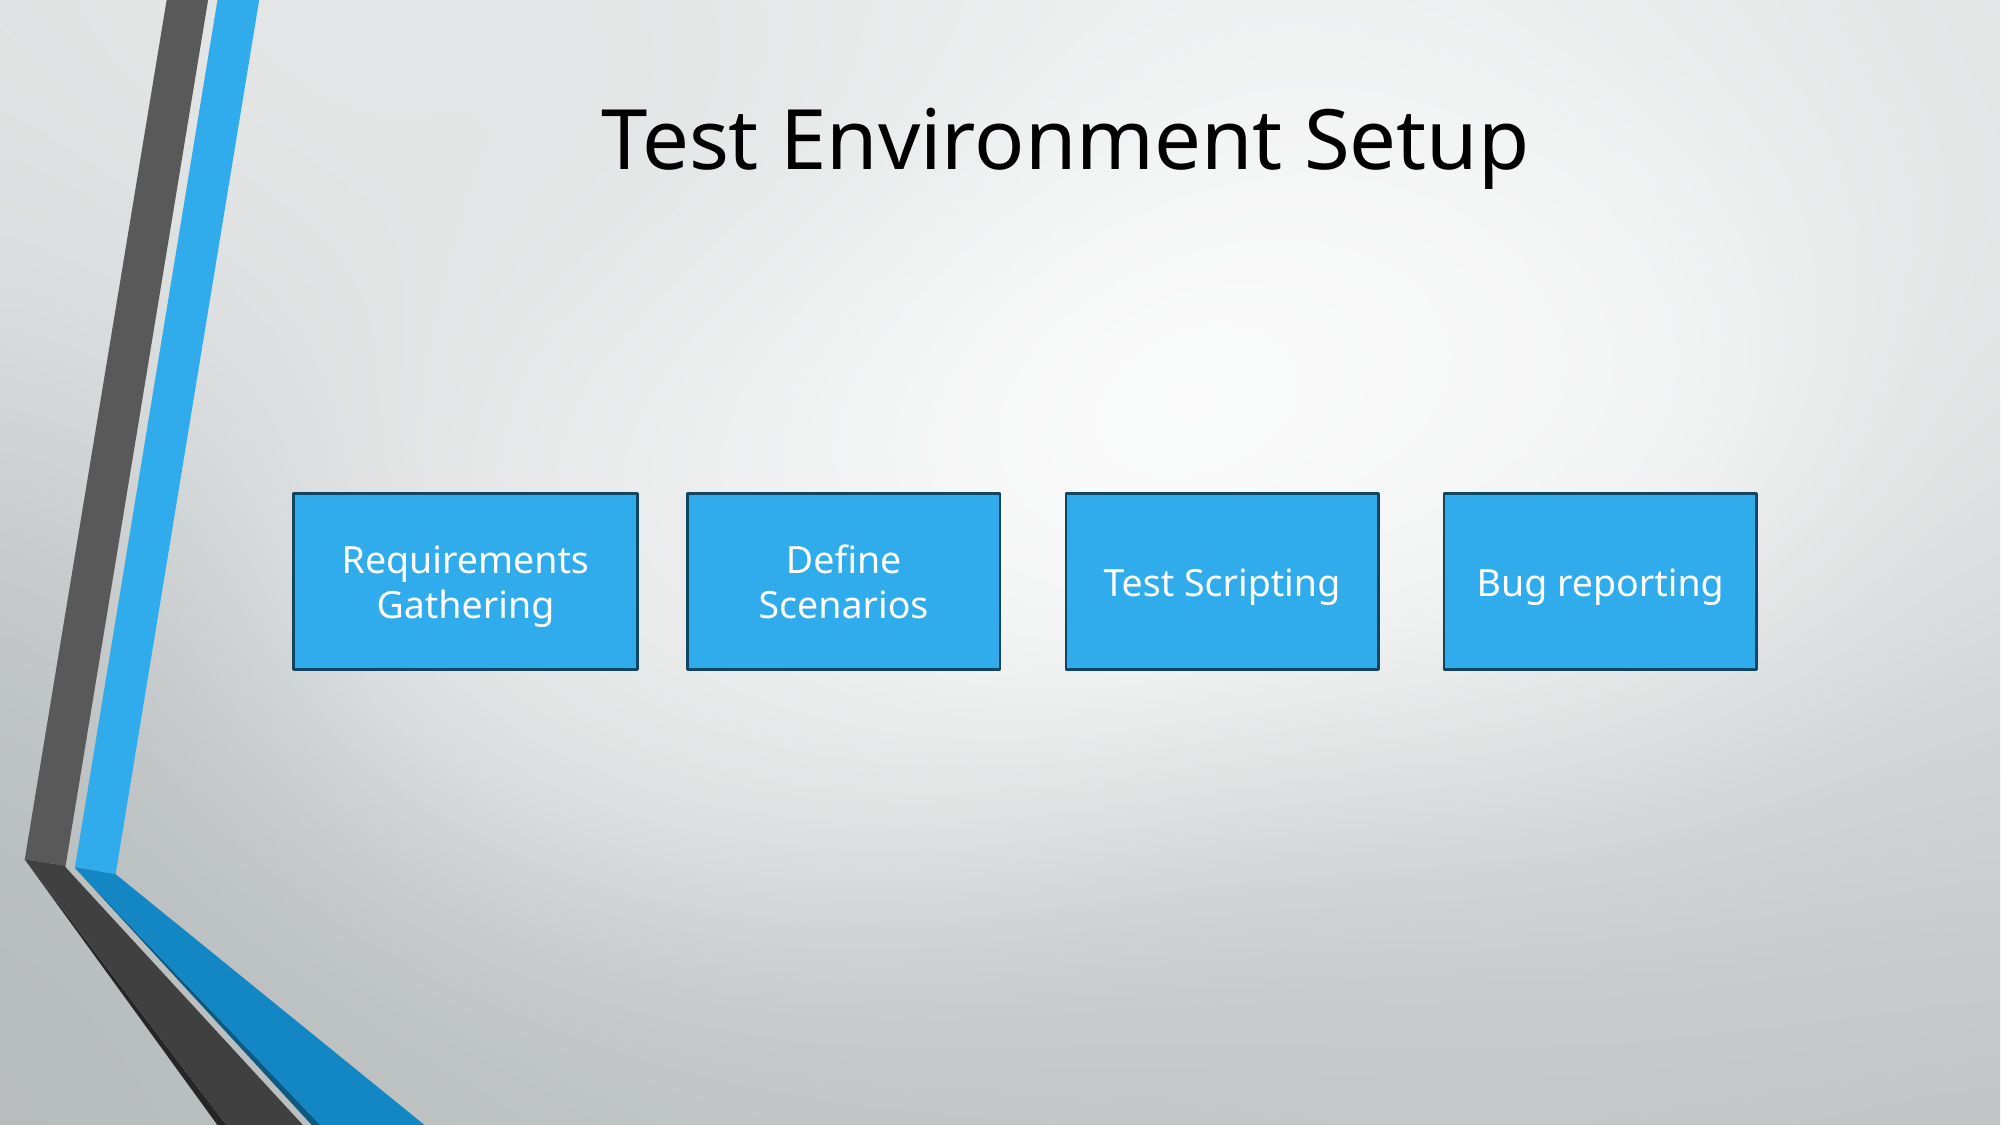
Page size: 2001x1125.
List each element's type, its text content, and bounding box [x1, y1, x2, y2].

title Test Environment Setup [244, 36, 1888, 237]
text_box Define Scenarios [688, 493, 1000, 669]
text_box Requirements Gathering [294, 493, 637, 669]
text_box Bug reporting [1444, 493, 1756, 669]
text_box Test Scripting [1066, 493, 1378, 669]
